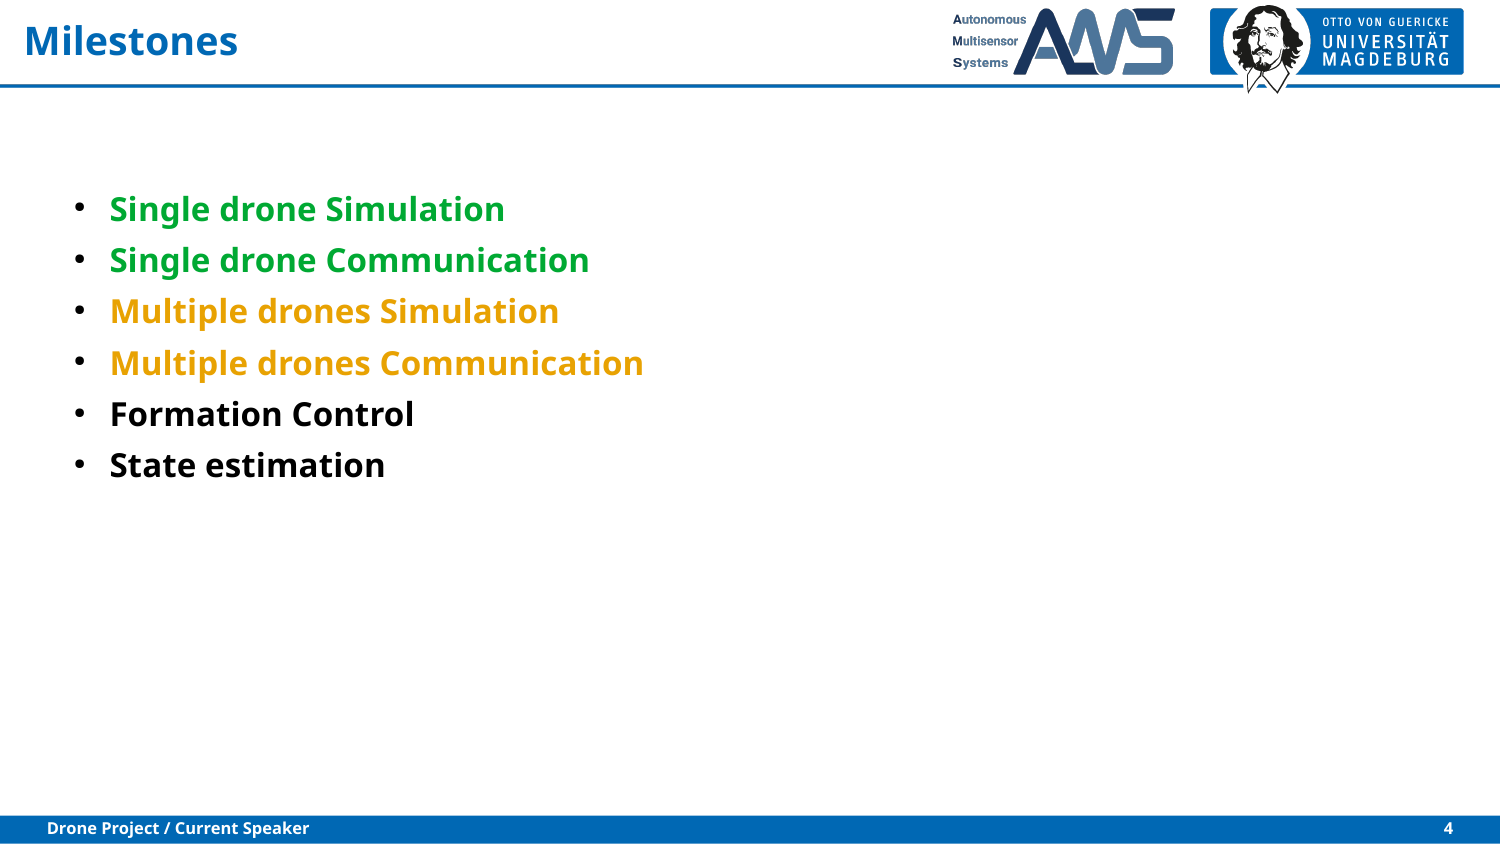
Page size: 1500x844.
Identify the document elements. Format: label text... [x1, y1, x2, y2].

title Milestones [0, 0, 943, 86]
list Single drone Simulation Single drone Communication Multiple drones Simulation Multiple drones Communication Formation Control State estimation [59, 184, 1441, 721]
picture [0, 0, 1500, 103]
